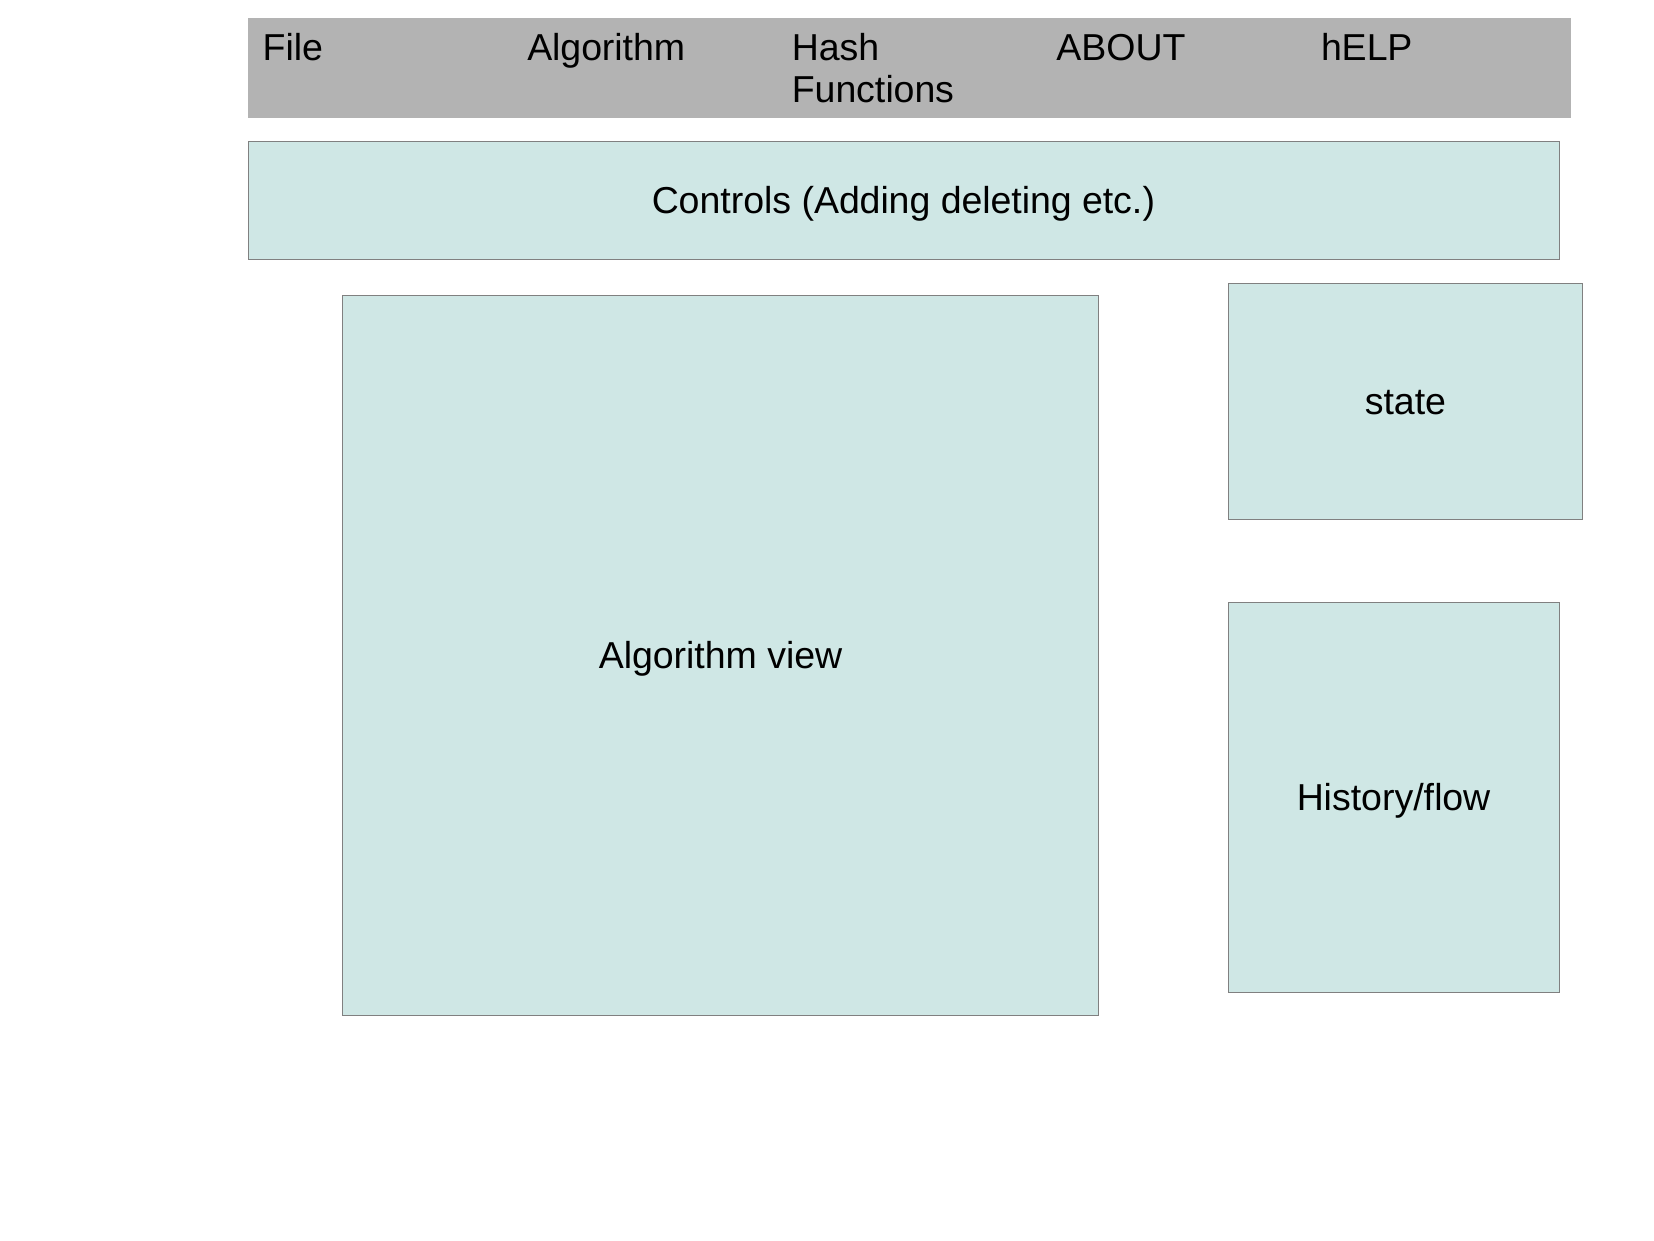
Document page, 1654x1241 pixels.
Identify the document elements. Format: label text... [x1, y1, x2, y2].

text_box Algorithm view [342, 295, 1099, 1016]
text_box Controls (Adding deleting etc.) [248, 141, 1560, 260]
table_header Algorithm [513, 18, 777, 118]
table_header Hash Functions [777, 18, 1042, 118]
table_header ABOUT [1042, 18, 1306, 118]
text_box History/flow [1228, 602, 1560, 993]
table_header File [248, 18, 513, 118]
table_header hELP [1306, 18, 1571, 118]
text_box state [1228, 283, 1583, 520]
